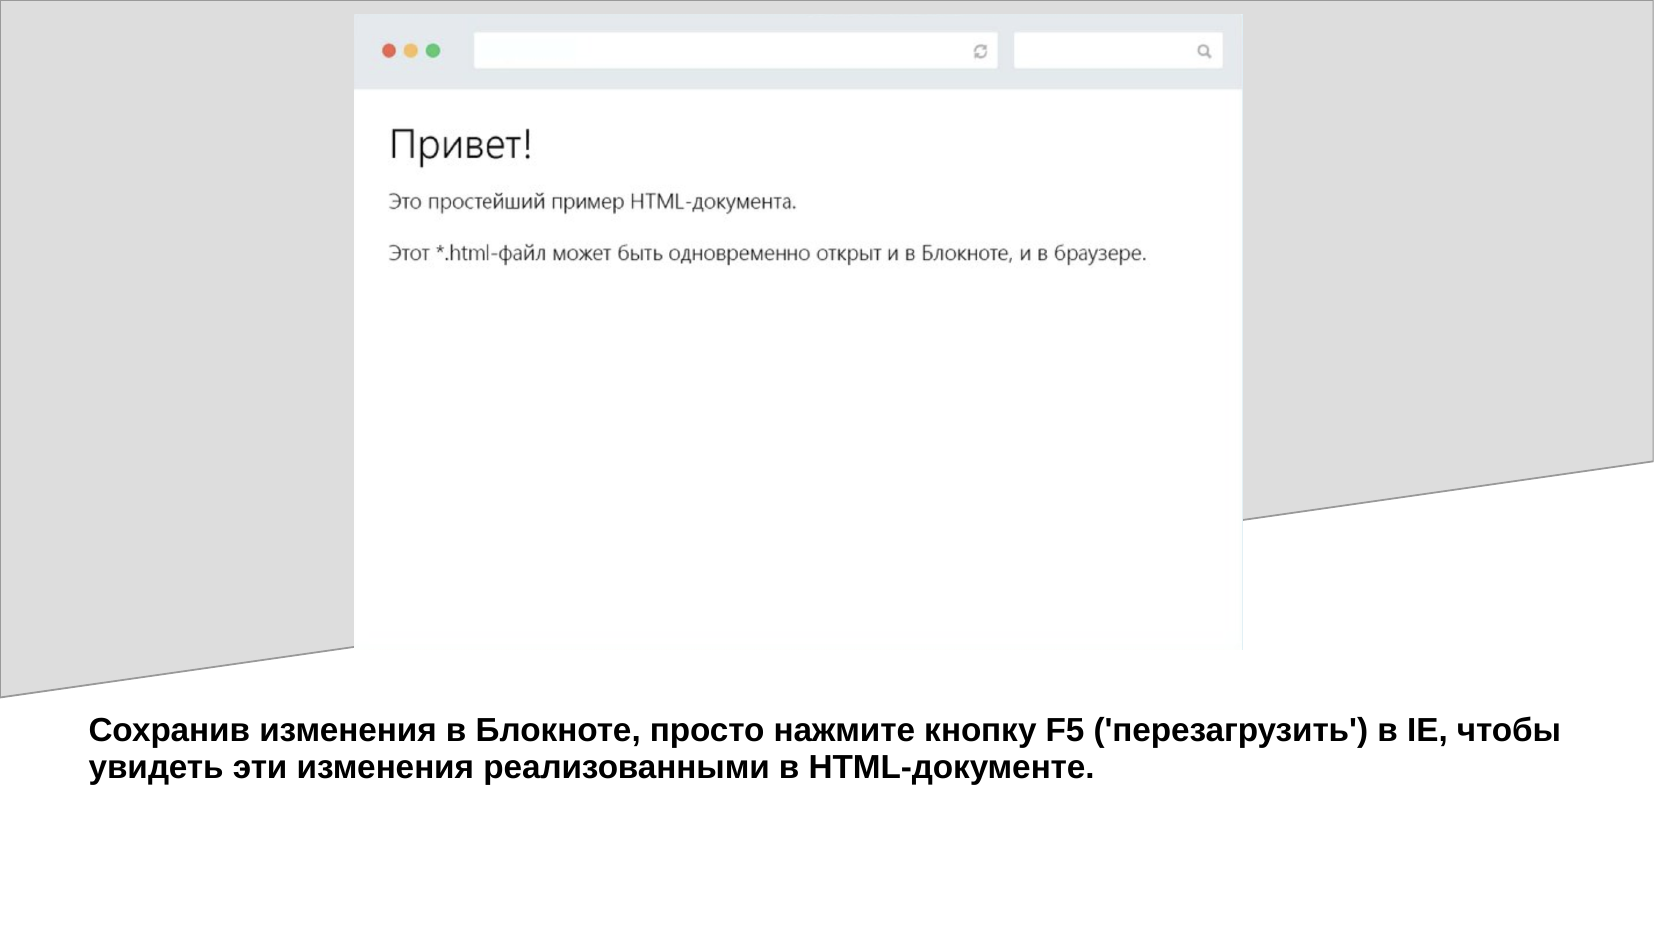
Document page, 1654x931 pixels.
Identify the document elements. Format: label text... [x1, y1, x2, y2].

picture [354, 14, 1243, 650]
title Сохранив изменения в Блокноте, просто нажмите кнопку F5 ('перезагрузить') в IE, чтобы увидеть эти изменения реализованными в HTML-документе. [88, 670, 1595, 827]
